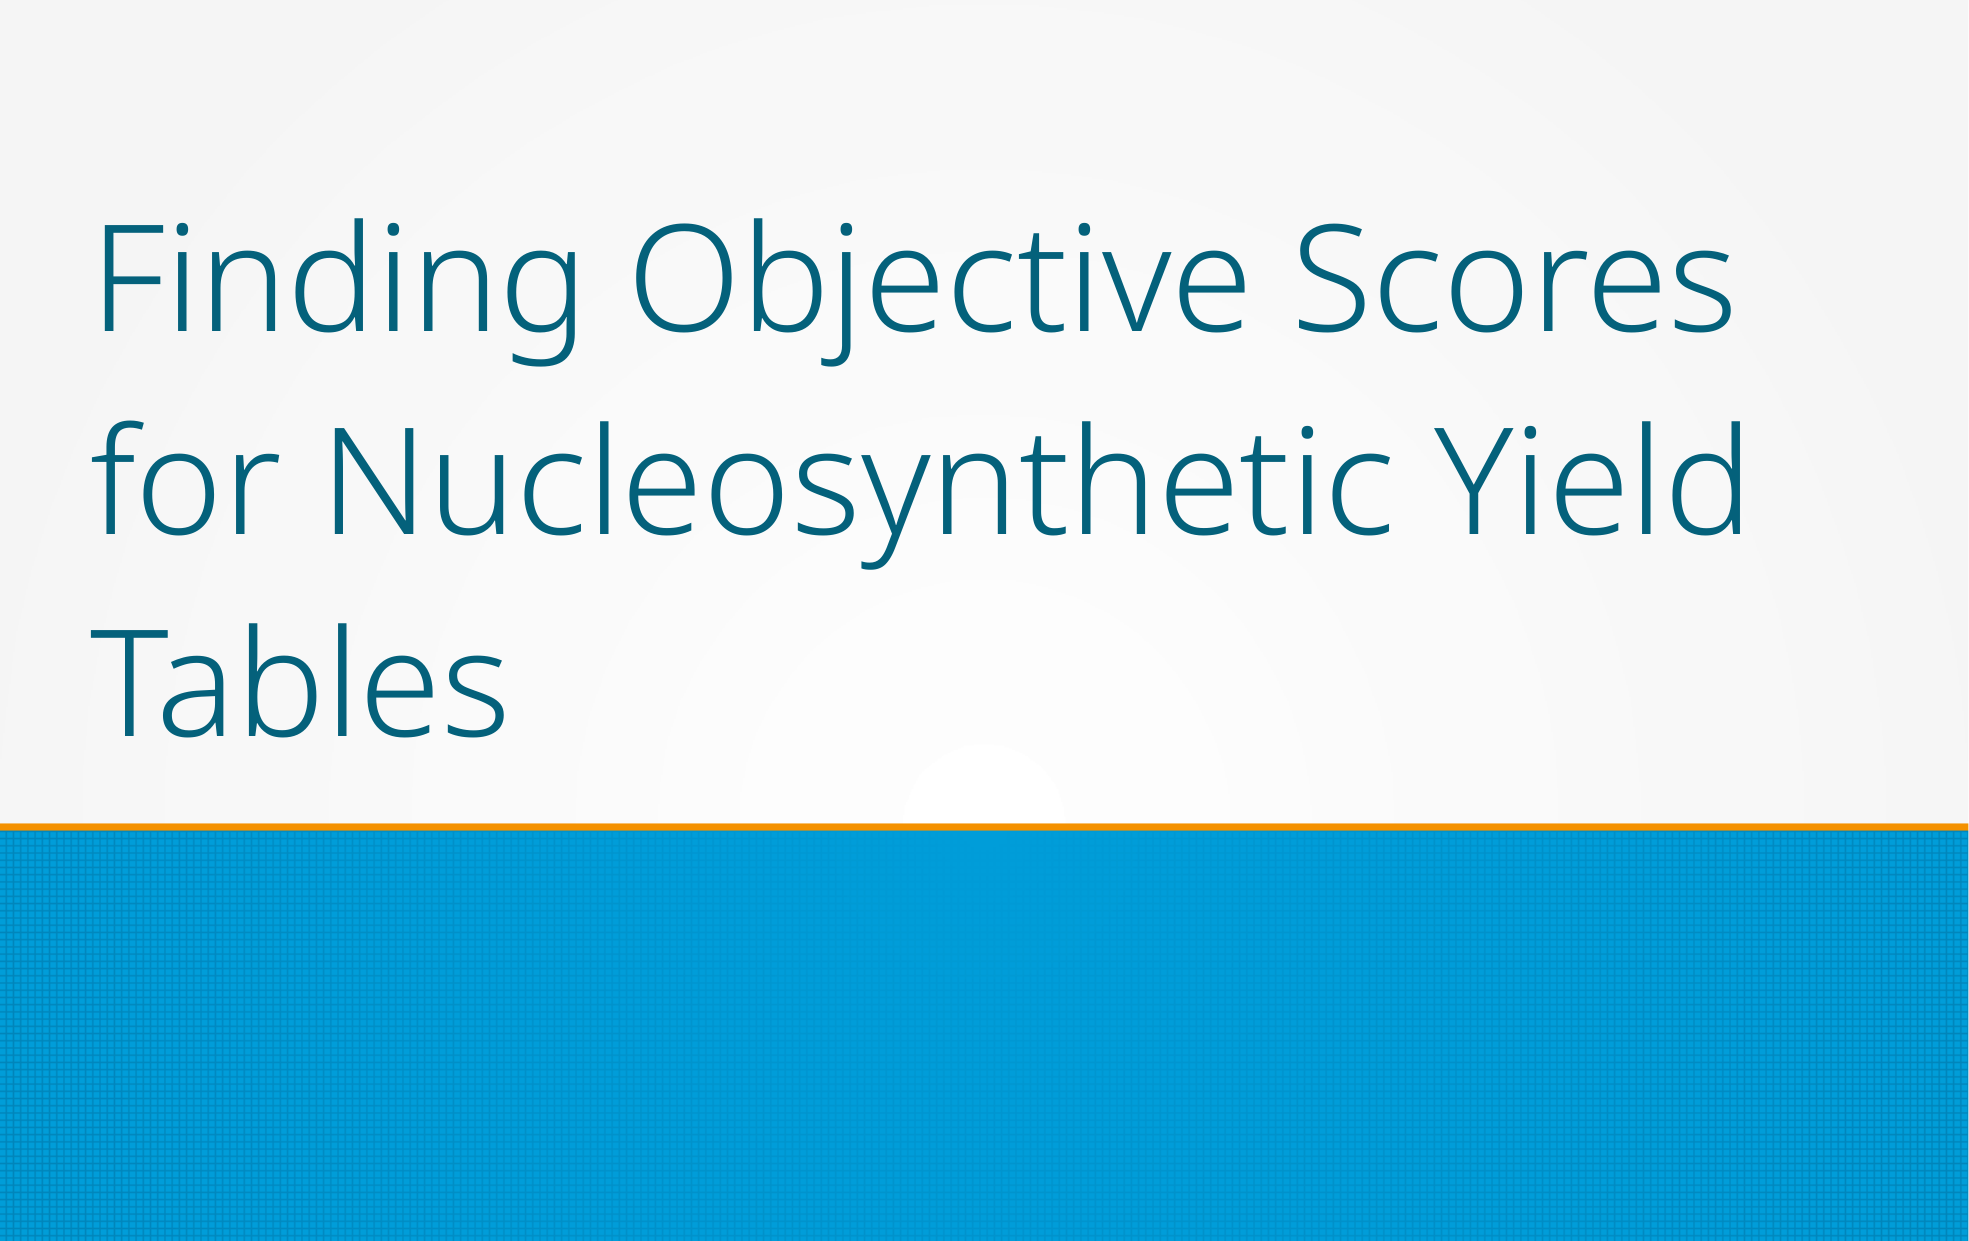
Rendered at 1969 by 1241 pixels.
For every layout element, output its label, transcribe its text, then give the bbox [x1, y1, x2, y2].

title Finding Objective Scores for Nucleosynthetic Yield Tables [90, 49, 1862, 781]
picture [0, 0, 1969, 830]
